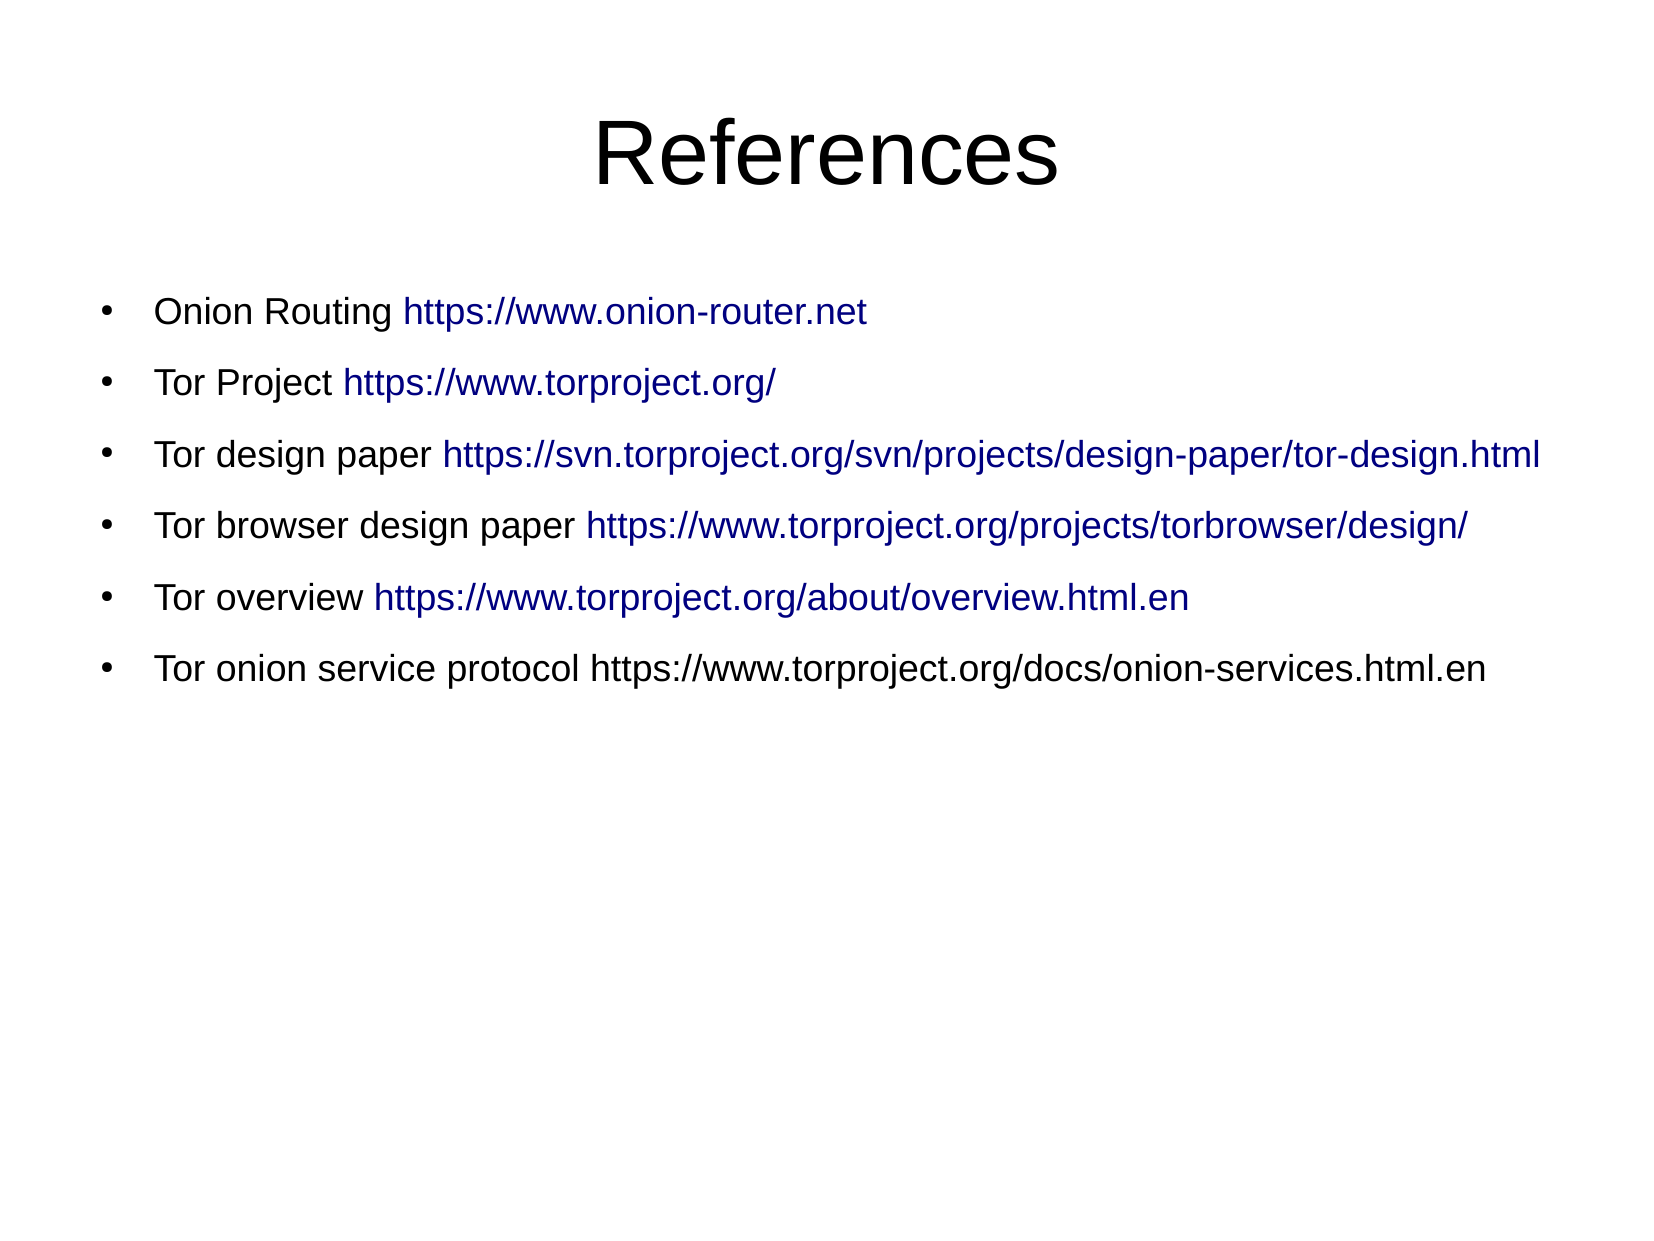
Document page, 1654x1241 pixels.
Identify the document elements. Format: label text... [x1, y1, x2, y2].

list Onion Routing https://www.onion-router.net Tor Project https://www.torproject.org/ Tor design paper https://svn.torproject.org/svn/projects/design-paper/tor-design.html Tor browser design paper https://www.torproject.org/projects/torbrowser/design/ Tor overview https://www.torproject.org/about/overview.html.en Tor onion service protocol https://www.torproject.org/docs/onion-services.html.en [82, 290, 1571, 1010]
title References [82, 49, 1571, 257]
